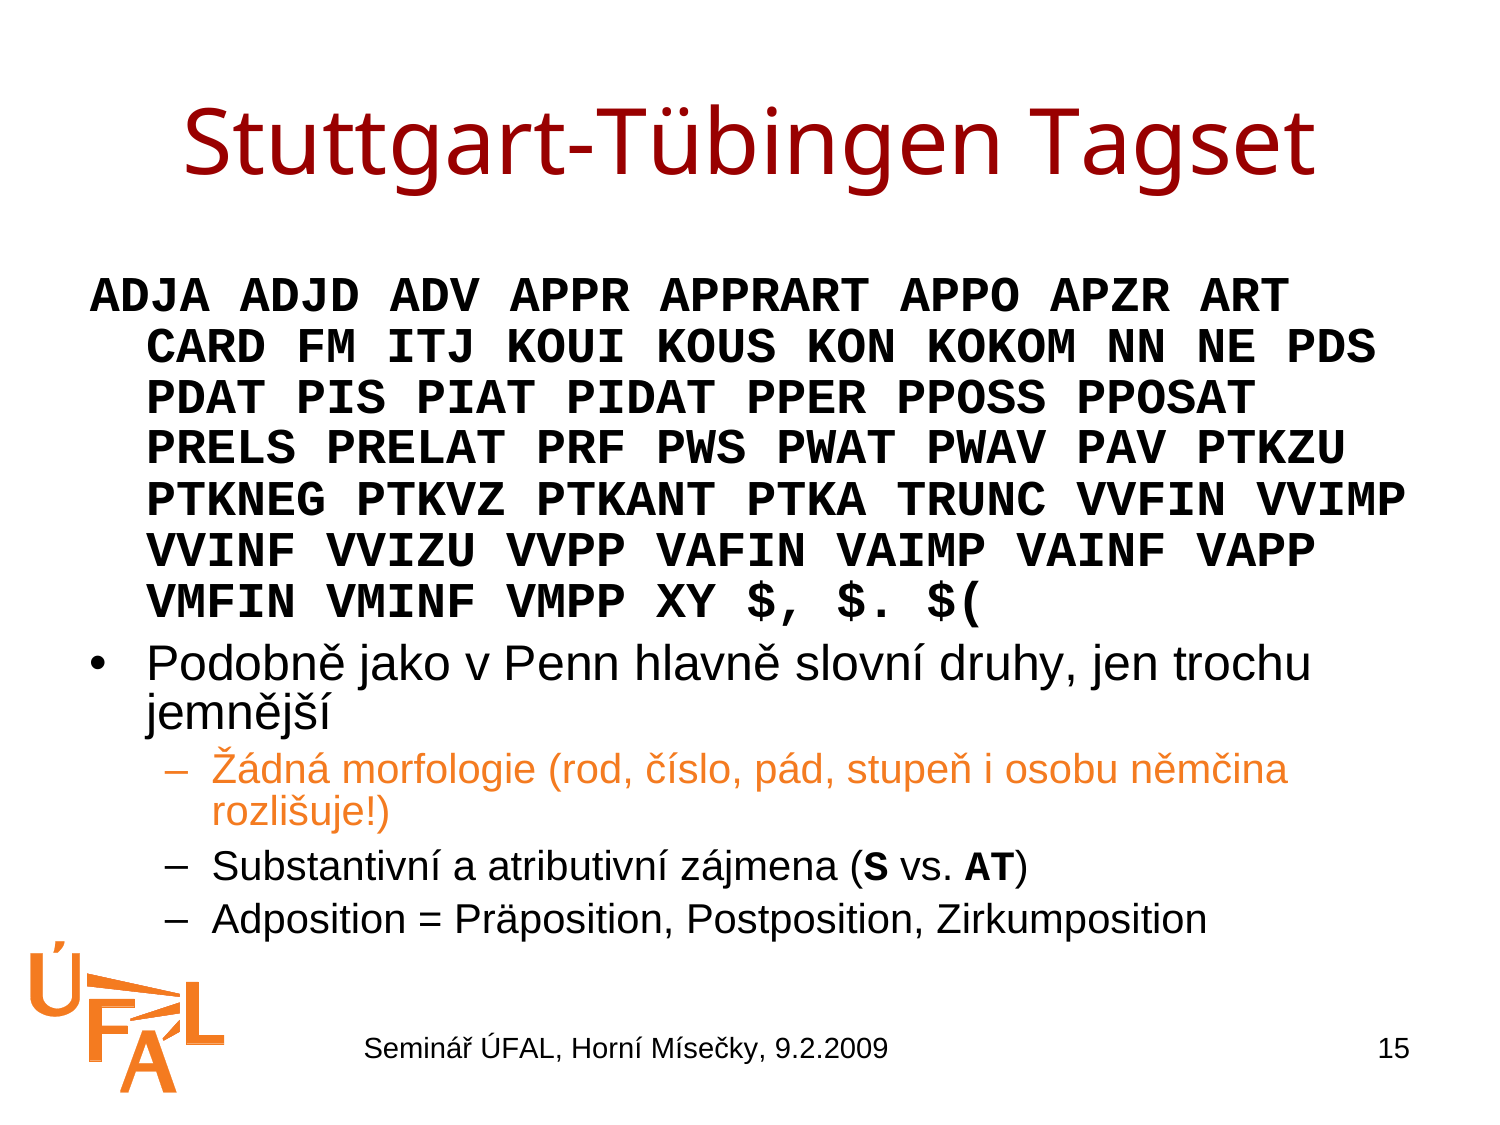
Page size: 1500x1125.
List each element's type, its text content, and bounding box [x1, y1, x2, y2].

list ADJA ADJD ADV APPR APPRART APPO APZR ART CARD FM ITJ KOUI KOUS KON KOKOM NN NE PDS PDAT PIS PIAT PIDAT PPER PPOSS PPOSAT PRELS PRELAT PRF PWS PWAT PWAV PAV PTKZU PTKNEG PTKVZ PTKANT PTKA TRUNC VVFIN VVIMP VVINF VVIZU VVPP VAFIN VAIMP VAINF VAPP VMFIN VMINF VMPP XY $, $. $( Podobně jako v Penn hlavně slovní druhy, jen trochu jemnější Žádná morfologie (rod, číslo, pád, stupeň i osobu němčina rozlišuje!) Substantivní a atributivní zájmena (S vs. AT) Adposition = Präposition, Postposition, Zirkumposition [75, 262, 1426, 1006]
title Stuttgart-Tübingen Tagset [75, 45, 1426, 233]
